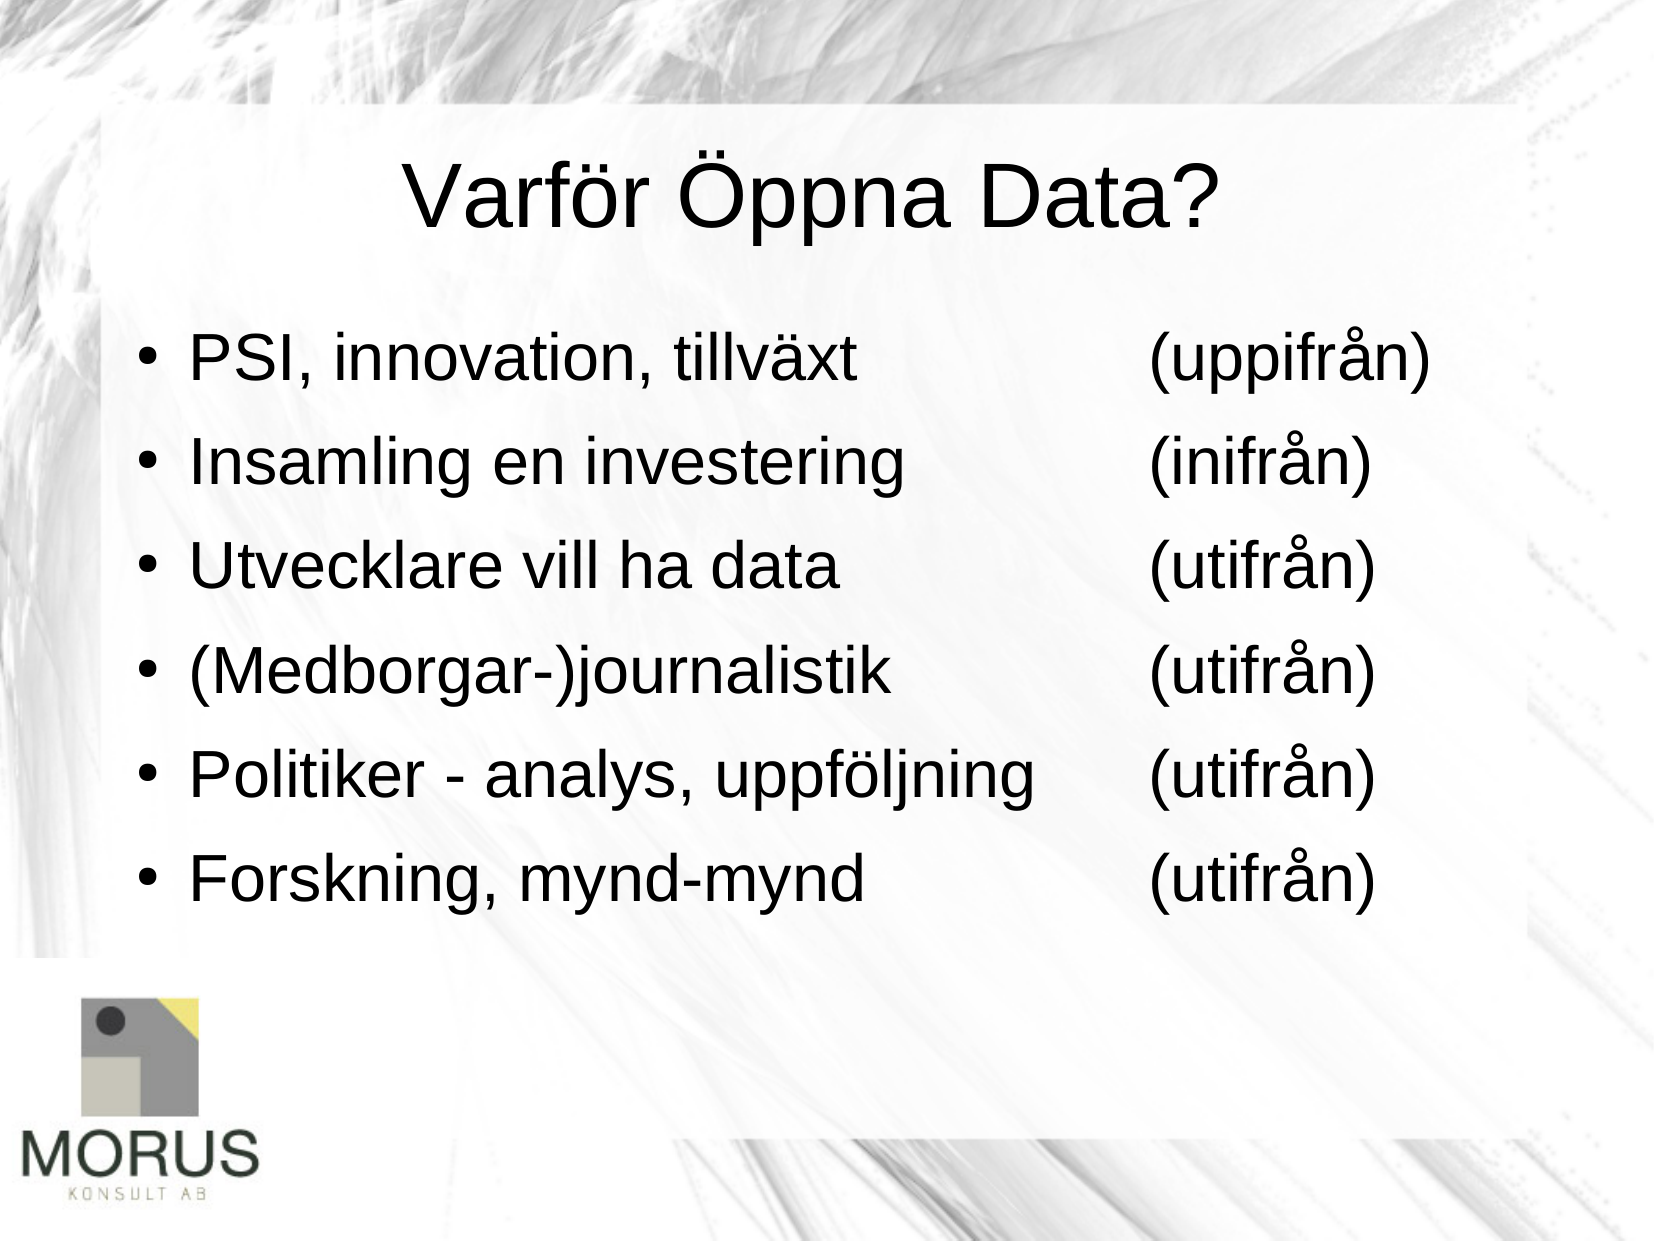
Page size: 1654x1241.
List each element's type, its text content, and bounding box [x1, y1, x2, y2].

list PSI, innovation, tillväxt (uppifrån) Insamling en investering (inifrån) Utvecklare vill ha data (utifrån) (Medborgar-)journalistik (utifrån) Politiker - analys, uppföljning (utifrån) Forskning, mynd-mynd (utifrån) [118, 319, 1571, 1040]
title Varför Öppna Data? [118, 112, 1506, 281]
picture [0, 0, 1654, 1241]
